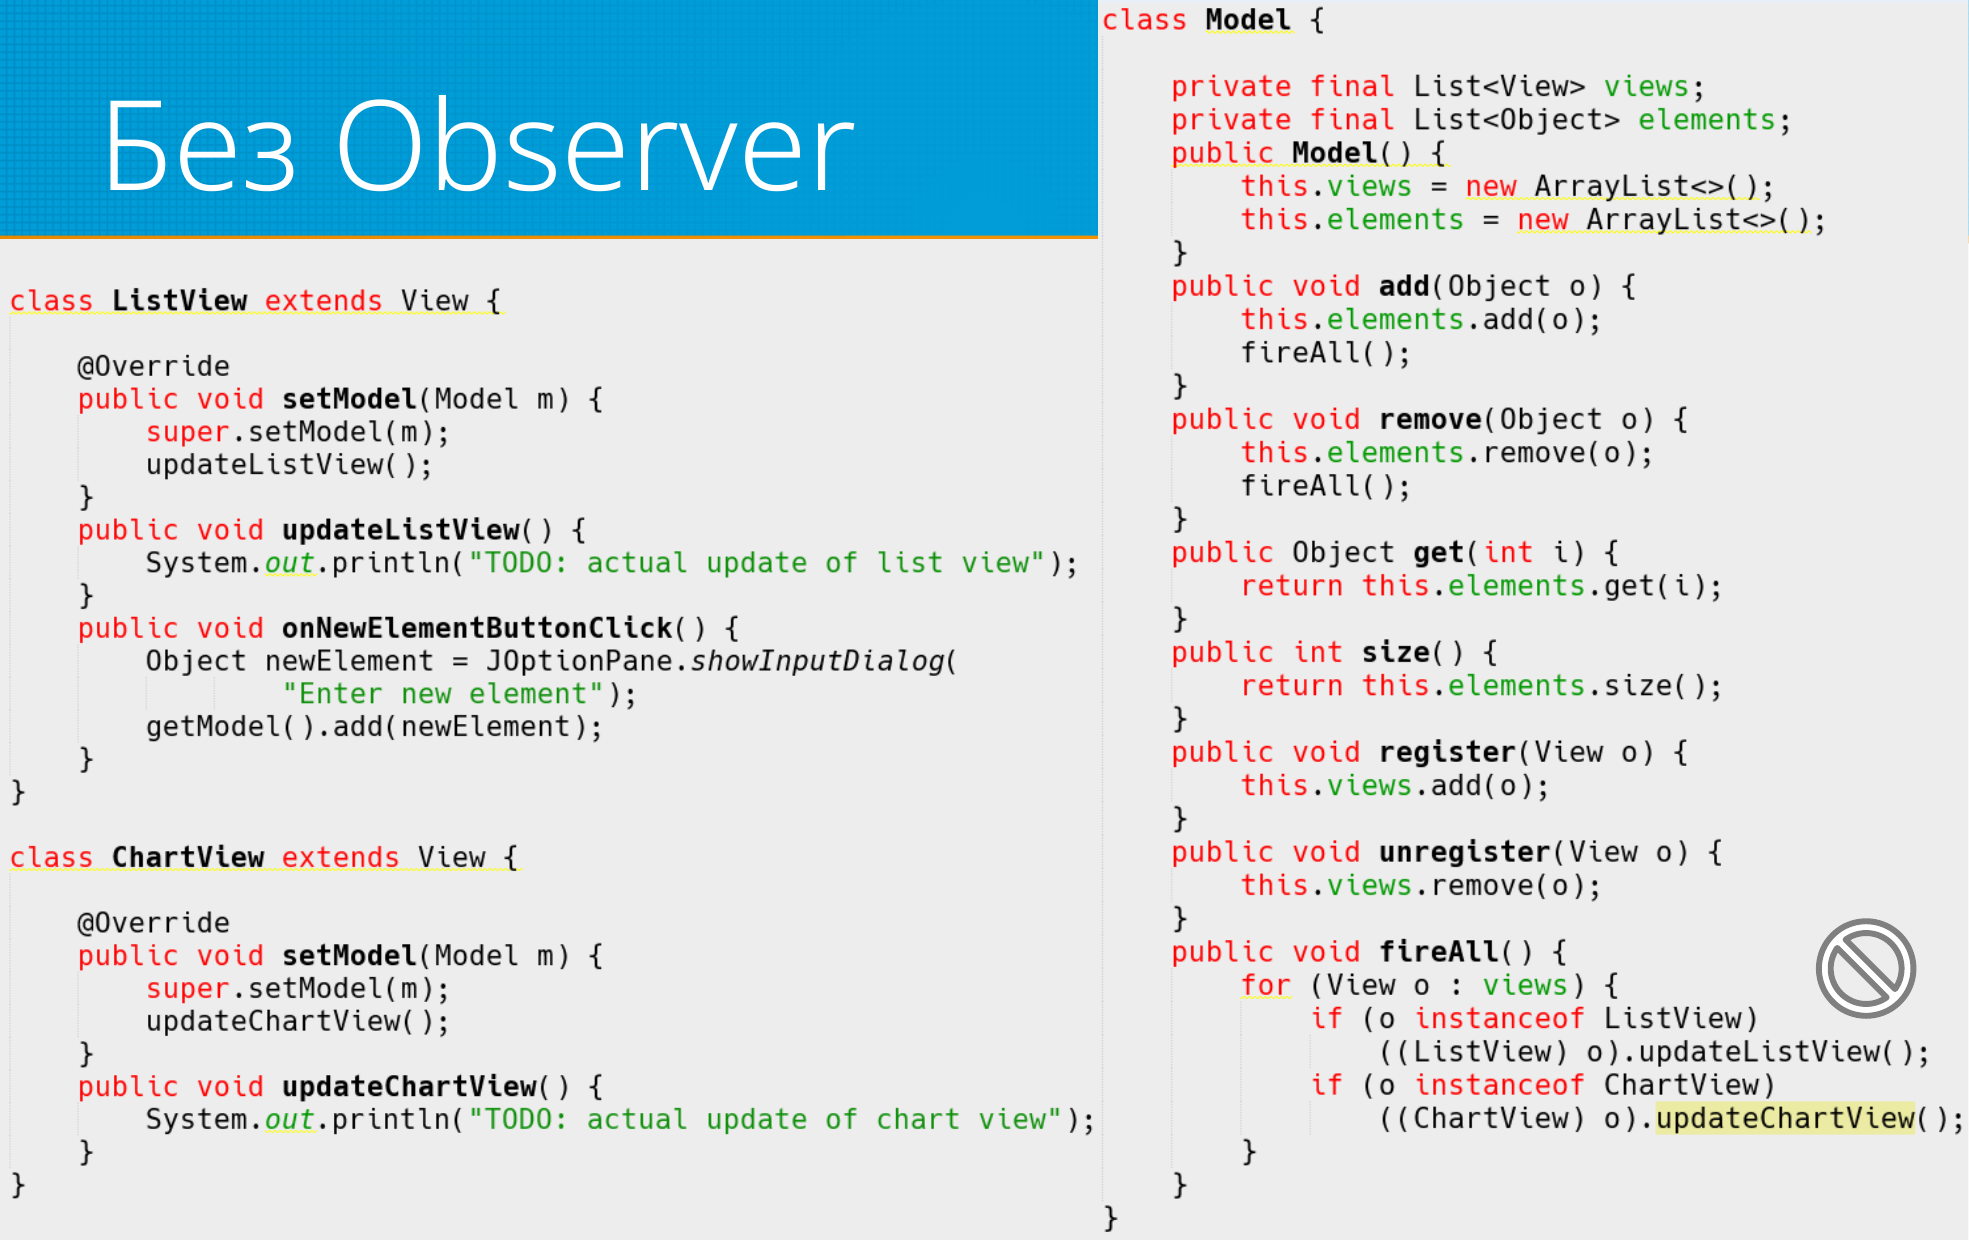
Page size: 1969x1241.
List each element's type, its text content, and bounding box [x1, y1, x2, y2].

text_box [1818, 921, 1914, 1016]
picture [0, 0, 1969, 1241]
title Без Observer [98, 19, 1098, 227]
